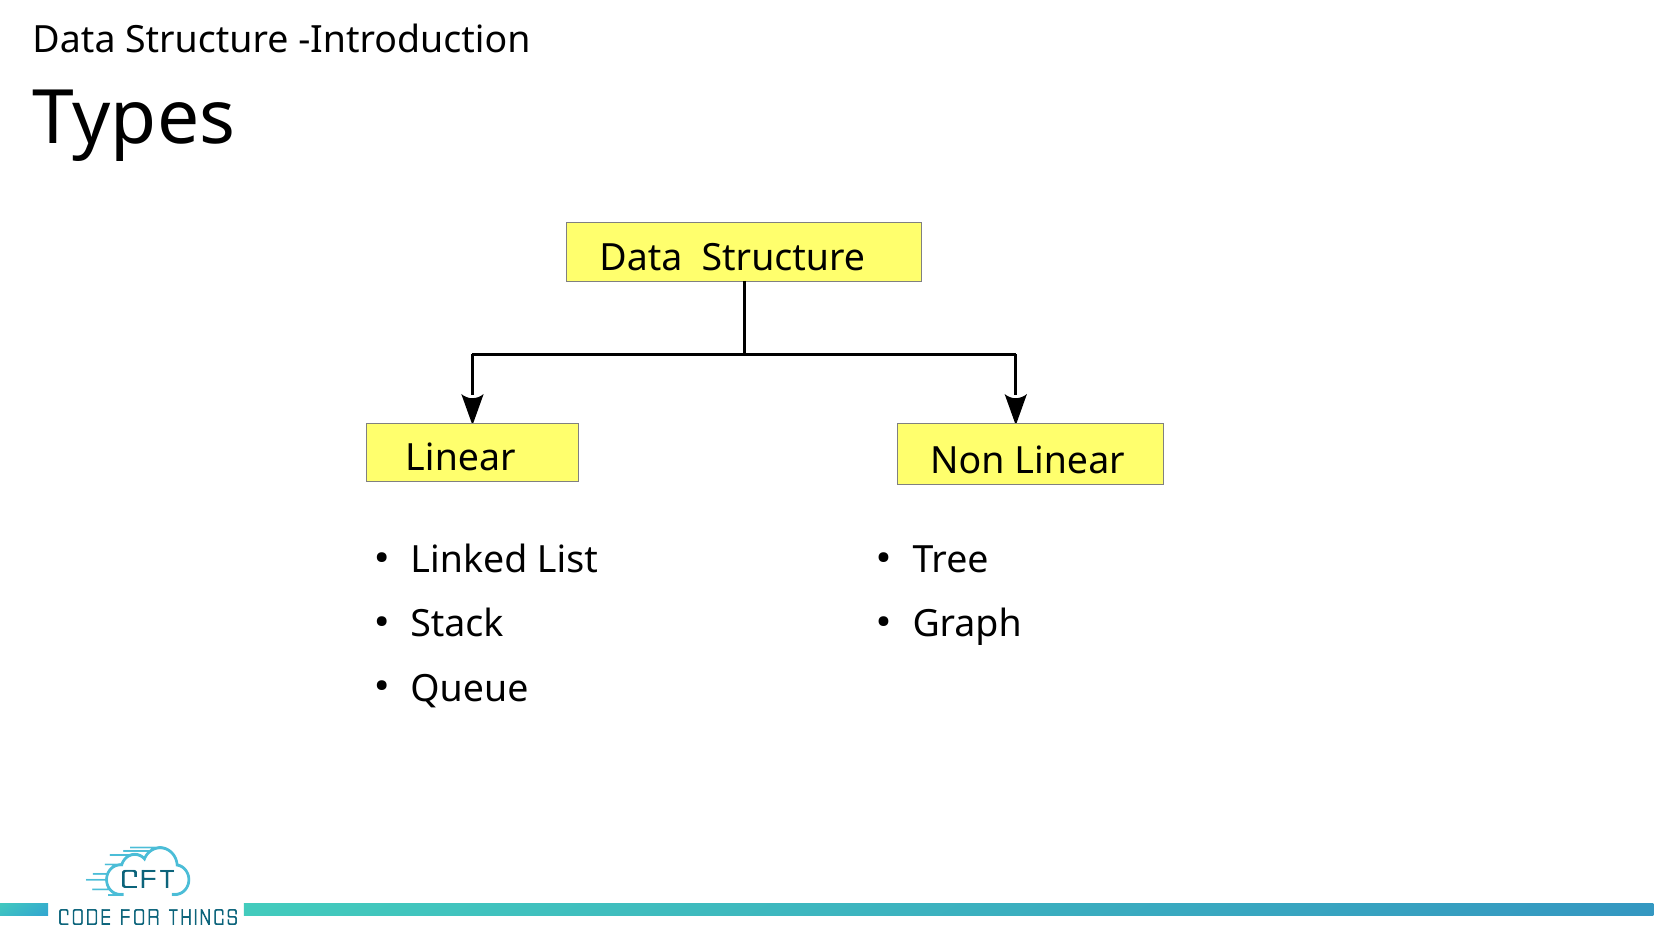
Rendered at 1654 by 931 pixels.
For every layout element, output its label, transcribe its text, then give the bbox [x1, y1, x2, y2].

text_box [566, 222, 743, 282]
text_box [570, 423, 579, 482]
picture [59, 846, 237, 925]
text_box [366, 423, 370, 482]
text_box Tree Graph [862, 525, 1134, 644]
text_box Linear [370, 423, 570, 482]
text_box [746, 222, 922, 282]
text_box Data Structure [584, 222, 916, 281]
text_box Linked List Stack Queue [360, 525, 632, 697]
text_box Non Linear [915, 425, 1152, 485]
text_box [897, 423, 1164, 485]
title Data Structure -Introduction Types [32, 12, 1184, 166]
